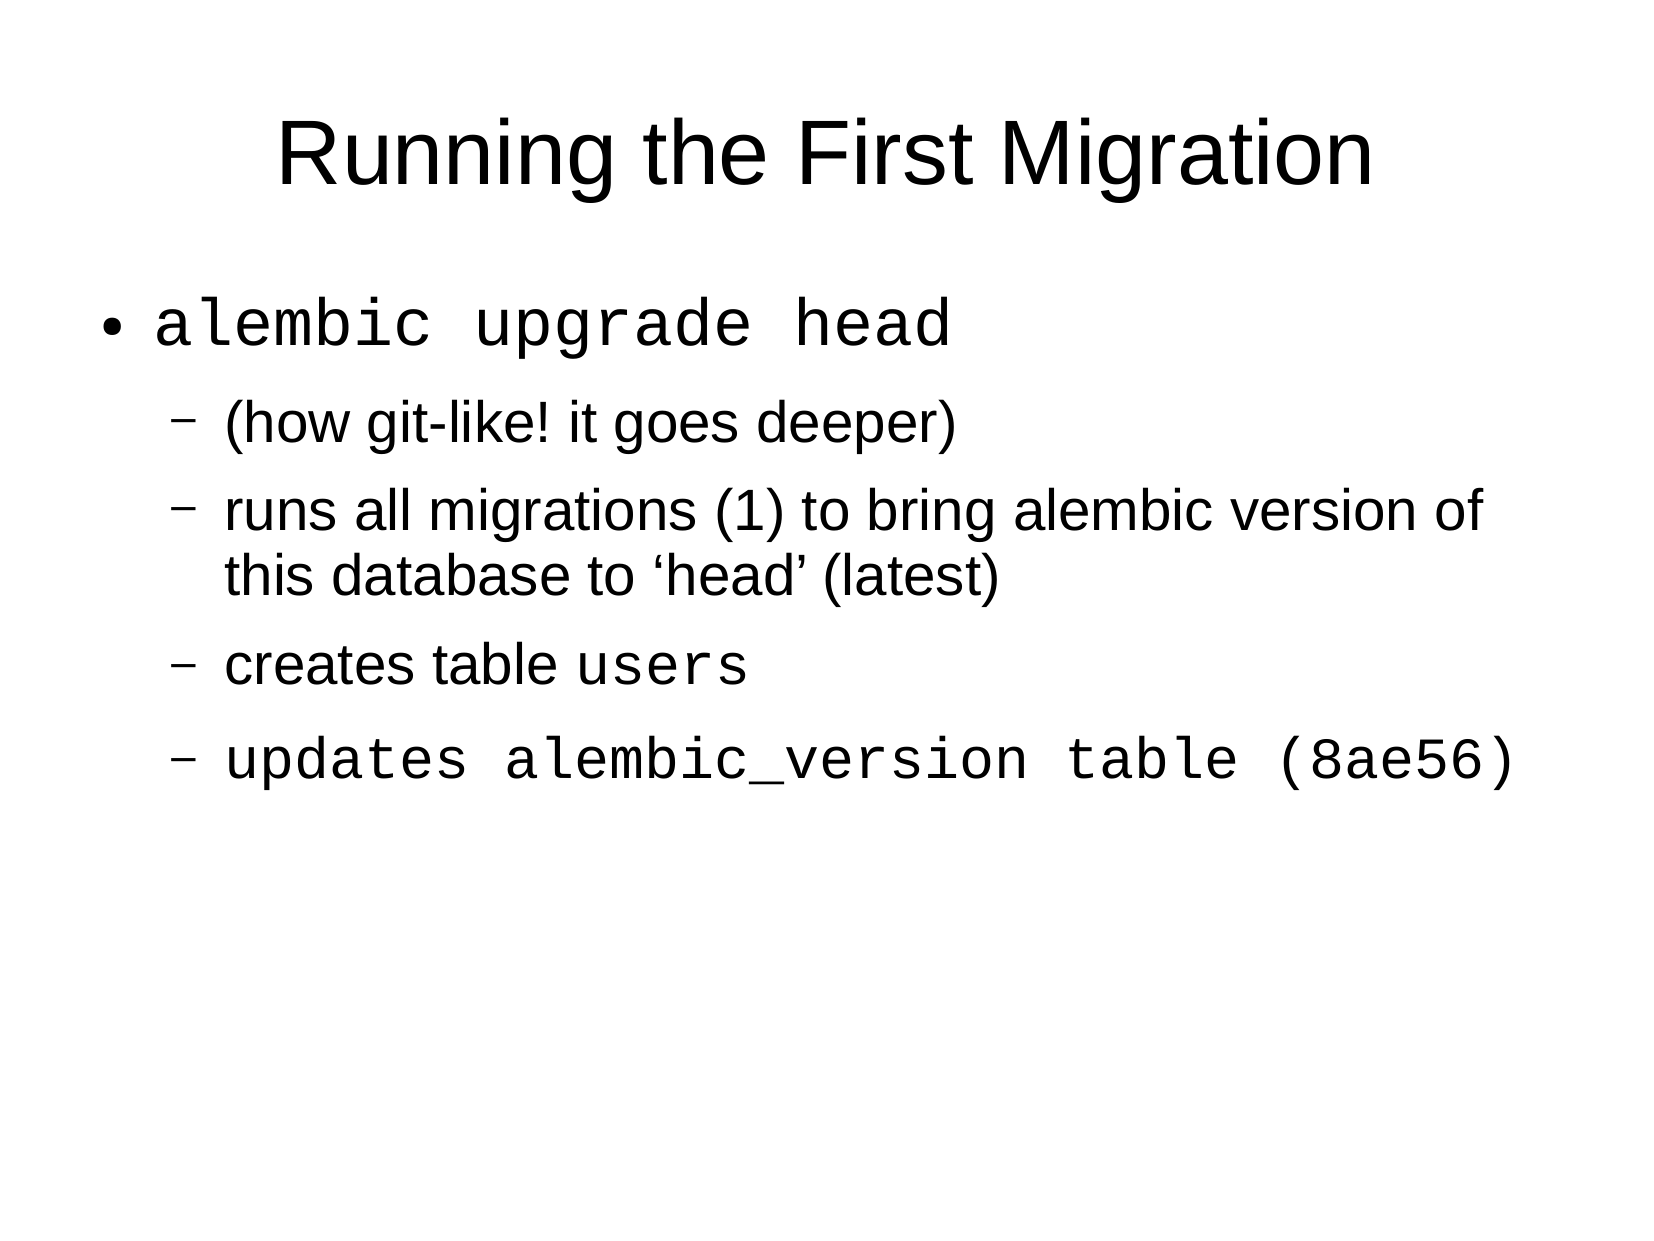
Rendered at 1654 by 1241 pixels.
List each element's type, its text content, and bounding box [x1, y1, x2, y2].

list alembic upgrade head (how git-like! it goes deeper) runs all migrations (1) to bring alembic version of this database to ‘head’ (latest) creates table users updates alembic_version table (8ae56) [82, 290, 1571, 1010]
title Running the First Migration [82, 49, 1571, 257]
